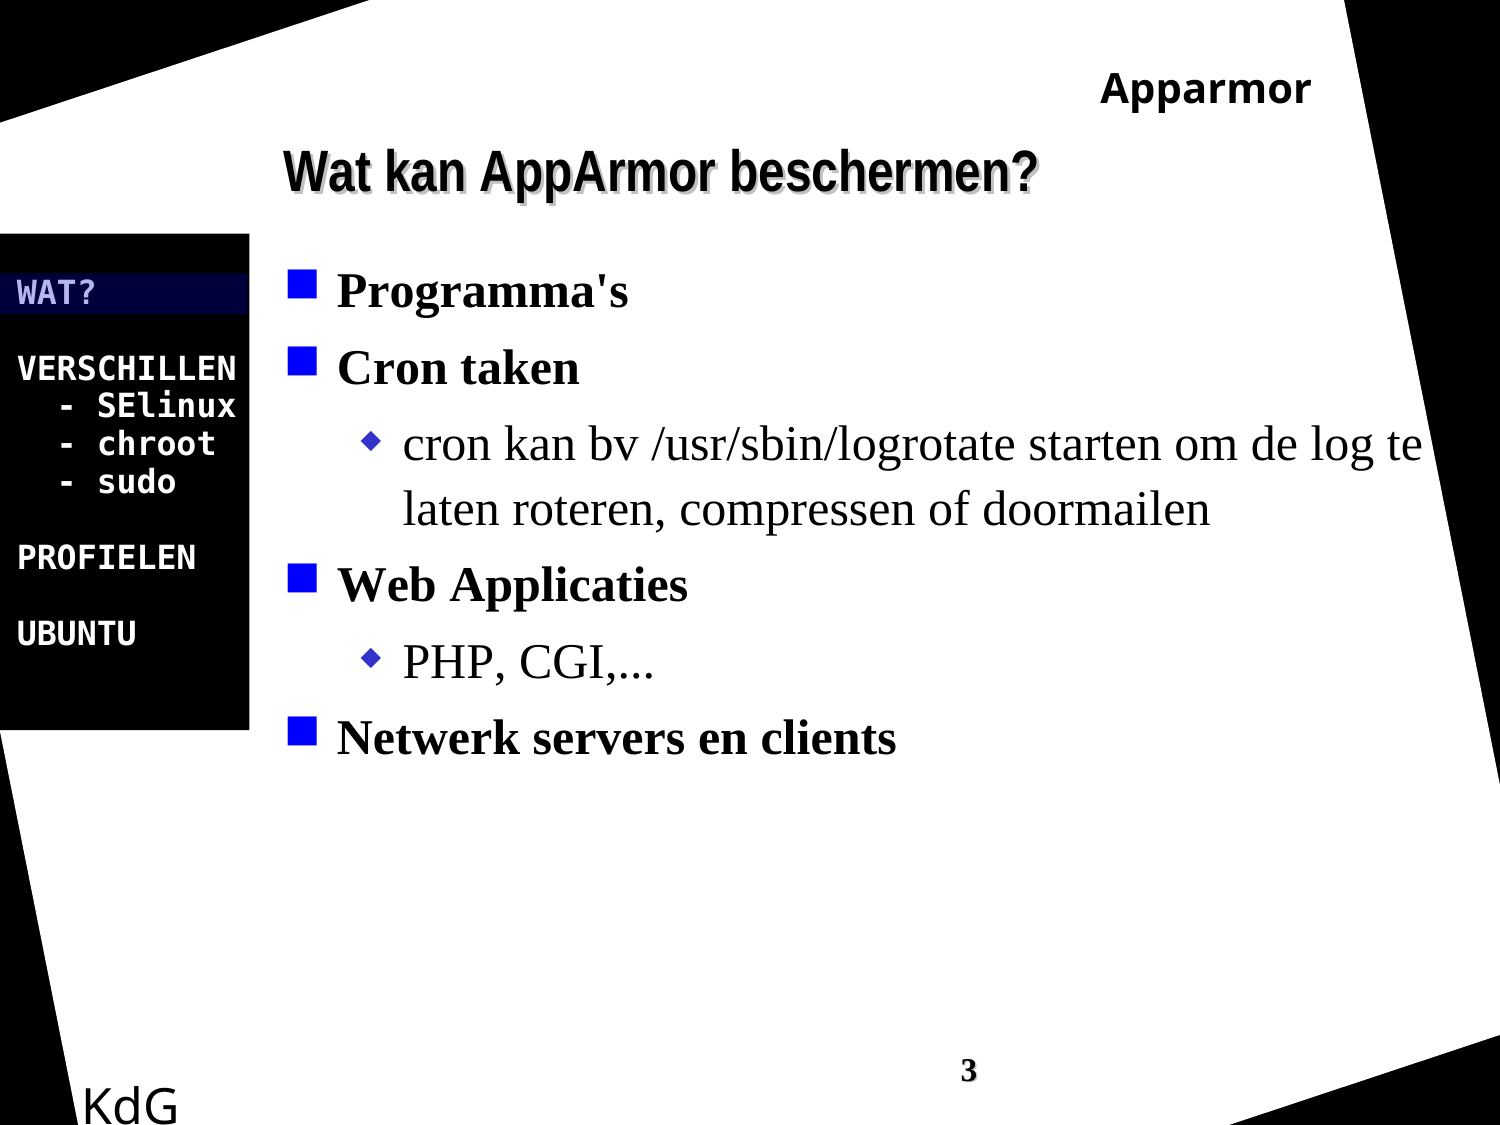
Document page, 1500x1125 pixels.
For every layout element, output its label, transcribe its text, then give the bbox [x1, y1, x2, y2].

title Wat kan AppArmor beschermen? [268, 41, 1415, 246]
list Programma's Cron taken cron kan bv /usr/sbin/logrotate starten om de log te laten roteren, compressen of doormailen Web Applicaties PHP, CGI,... Netwerk servers en clients [268, 246, 1468, 991]
text_box [0, 273, 248, 314]
